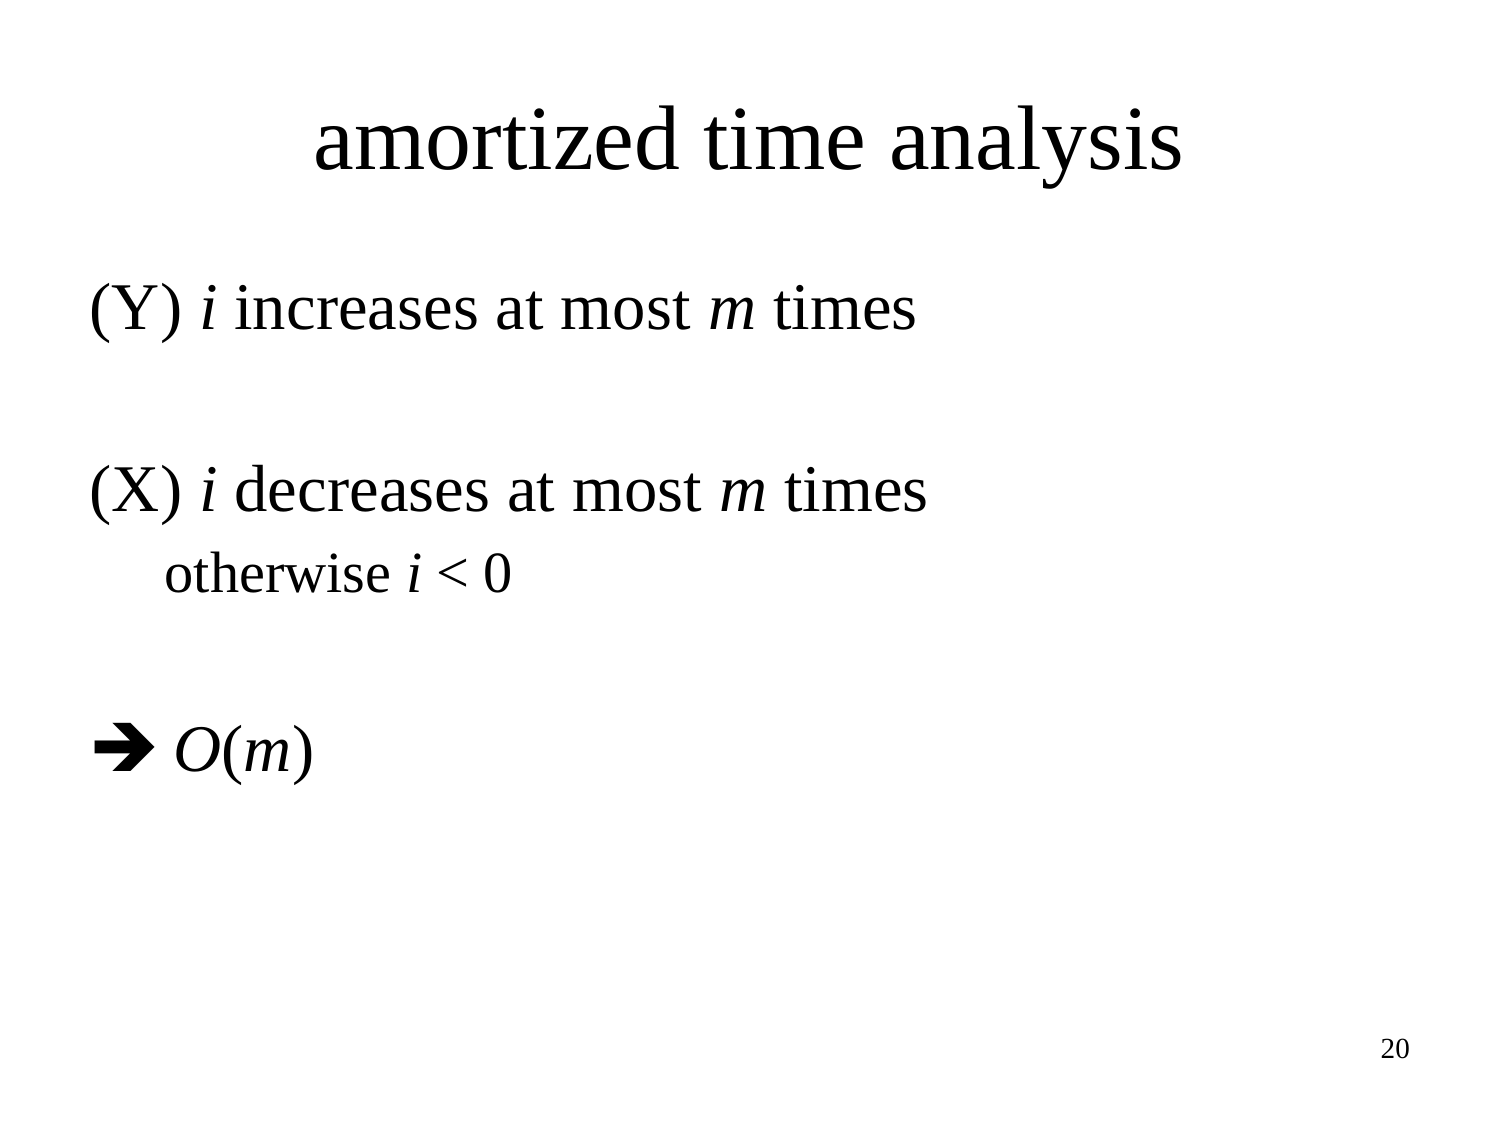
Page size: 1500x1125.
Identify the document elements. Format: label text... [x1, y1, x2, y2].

title amortized time analysis [75, 45, 1426, 233]
list (Y) i increases at most m times (X) i decreases at most m times otherwise i < 0  O(m) [75, 262, 1426, 1006]
